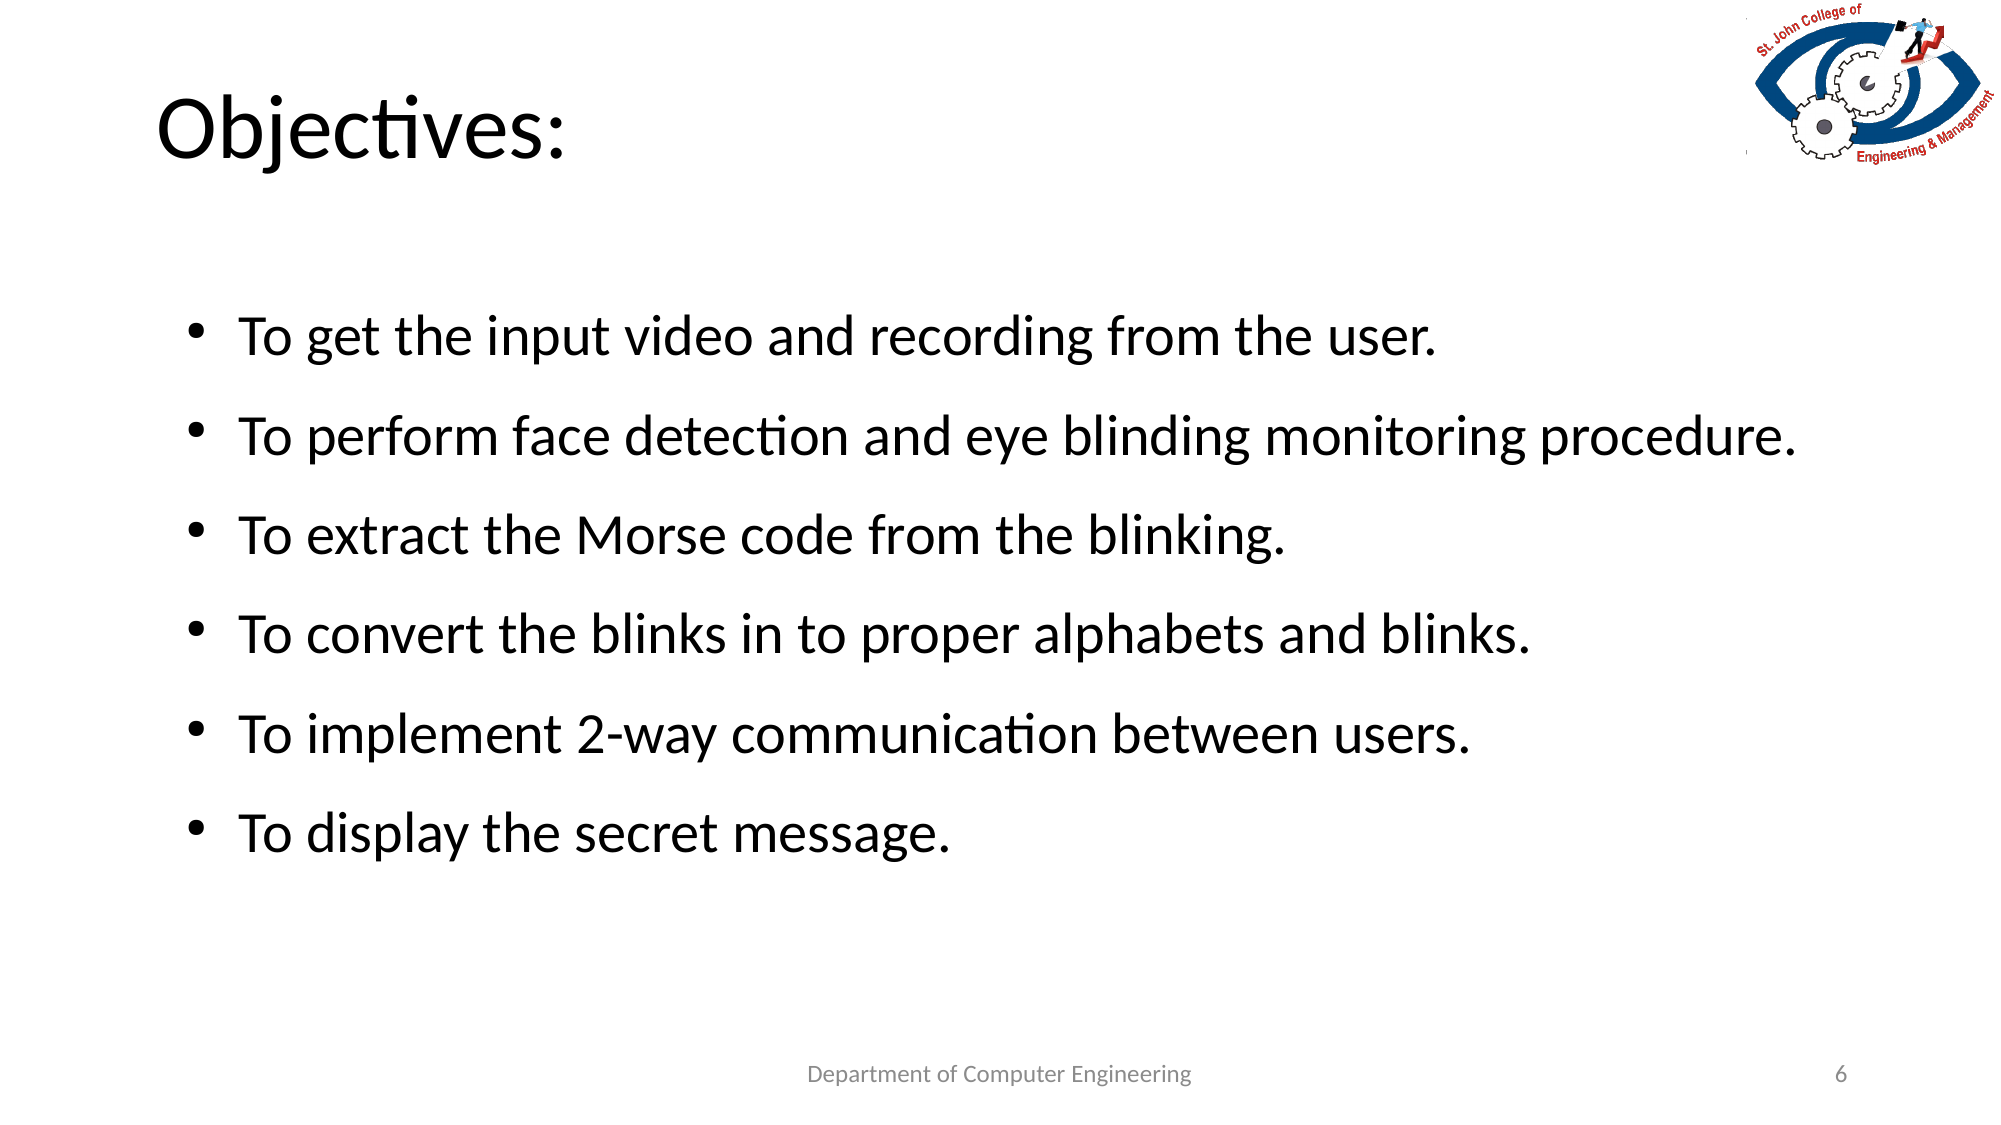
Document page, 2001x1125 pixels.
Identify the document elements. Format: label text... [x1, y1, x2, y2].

picture [1746, 0, 2000, 168]
slide_number 32 [1412, 1042, 1863, 1103]
text_box Objectives: [141, 75, 1642, 197]
list To get the input video and recording from the user. To perform face detection and eye blinding monitoring procedure. To extract the Morse code from the blinking. To convert the blinks in to proper alphabets and blinks. To implement 2-way communication between users. To display the secret message. [153, 223, 1879, 938]
footer Department of Computer Engineering [662, 1042, 1338, 1103]
